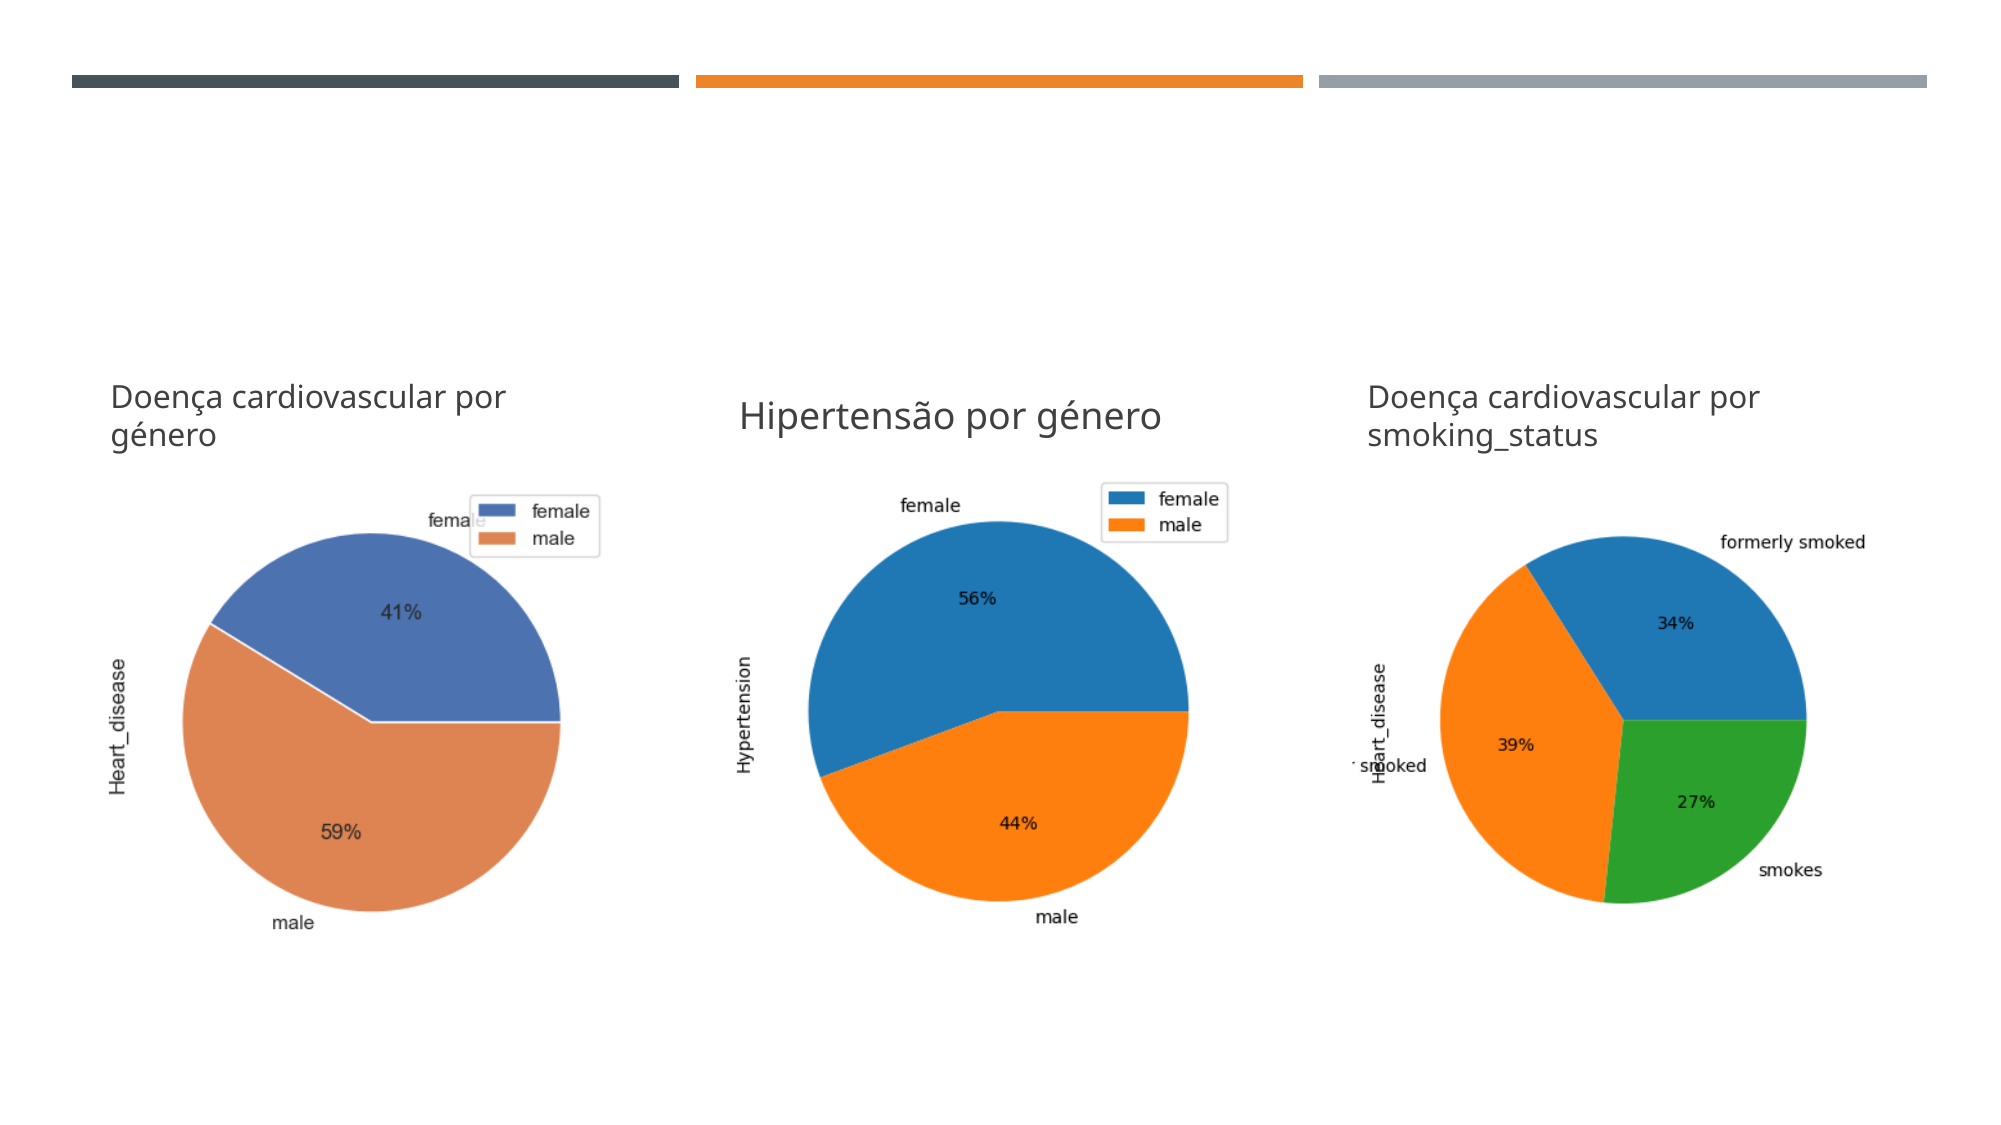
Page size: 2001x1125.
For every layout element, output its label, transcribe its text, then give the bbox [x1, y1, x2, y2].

list Hipertensão por género [723, 369, 1249, 460]
picture [723, 479, 1249, 962]
picture [1352, 479, 1878, 962]
list Doença cardiovascular por género [95, 369, 621, 461]
list Doença cardiovascular por smoking_status [1352, 369, 1878, 460]
picture [95, 479, 621, 962]
